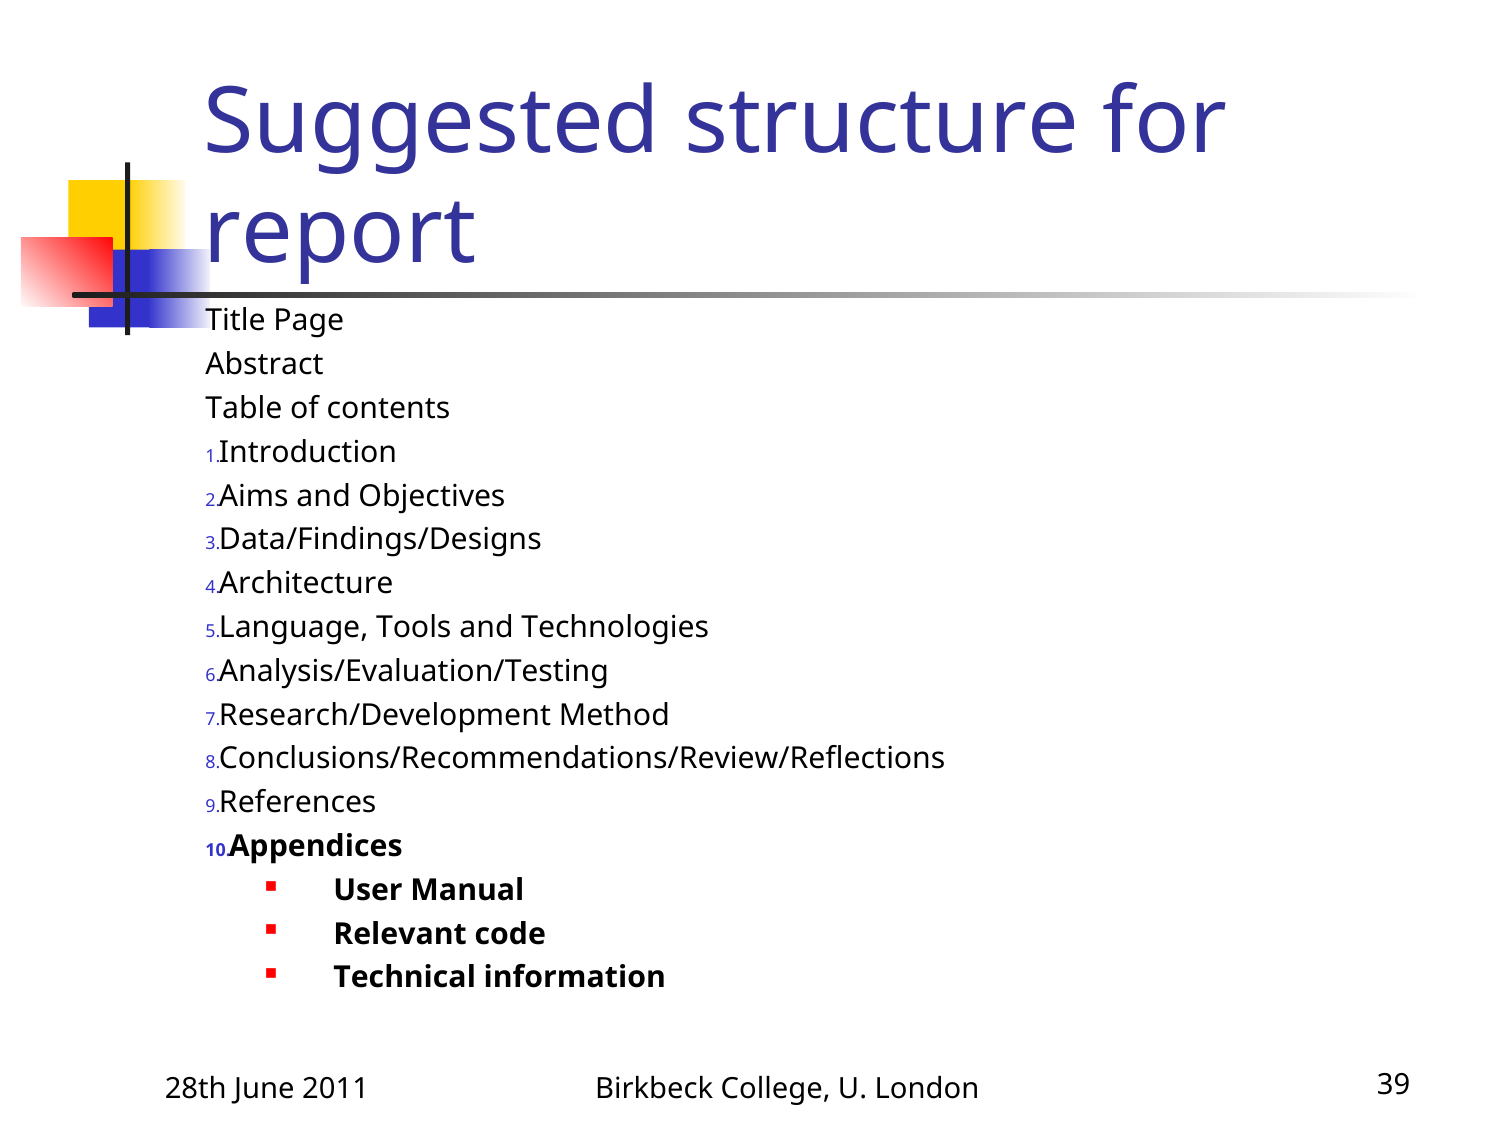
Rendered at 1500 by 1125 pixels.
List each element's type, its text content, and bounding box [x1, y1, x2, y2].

text_box <number> [1112, 1037, 1426, 1113]
text_box 28th June 2011 [150, 1037, 463, 1113]
text_box Birkbeck College, U. London [549, 1037, 1026, 1113]
list Title Page Abstract Table of contents Introduction Aims and Objectives Data/Findings/Designs Architecture Language, Tools and Technologies Analysis/Evaluation/Testing Research/Development Method Conclusions/Recommendations/Review/Reflections References Appendices User Manual Relevant code Technical information [190, 292, 1466, 1005]
title Suggested structure for report [188, 101, 1468, 289]
